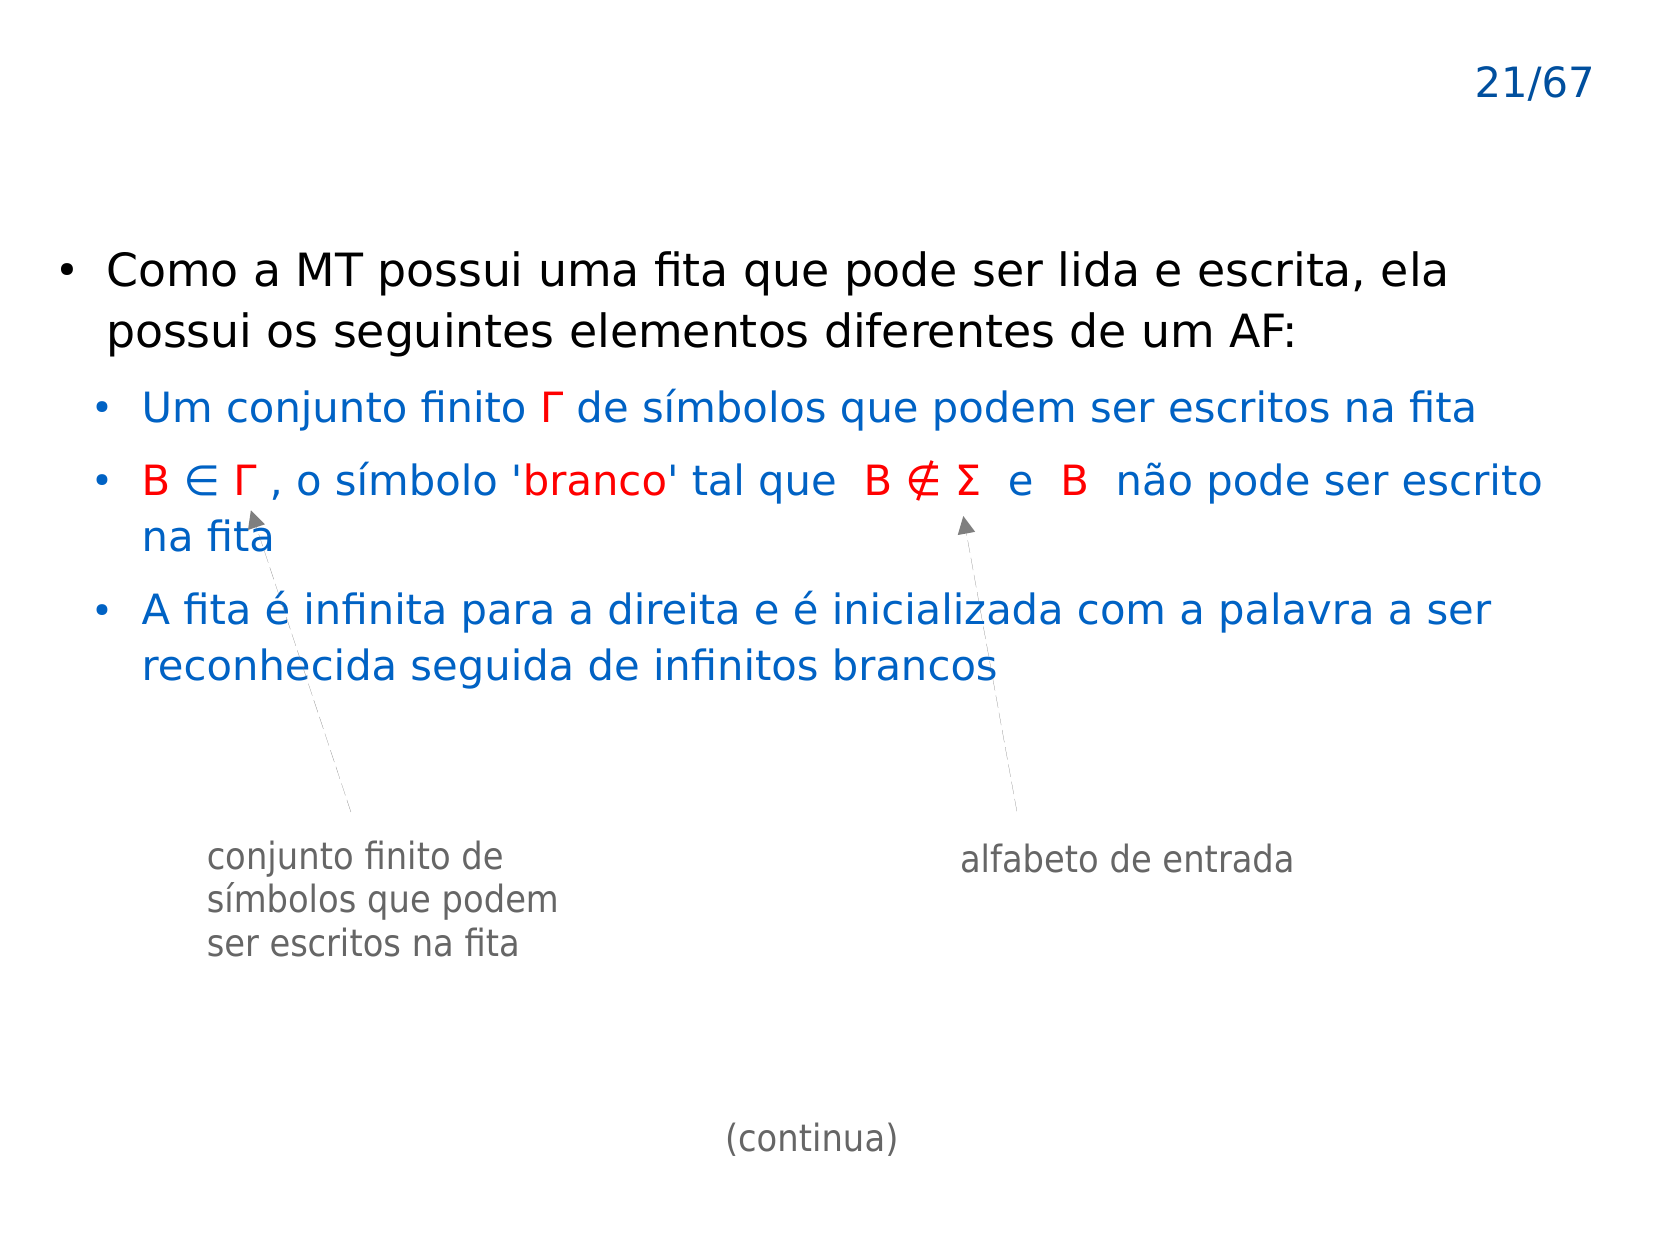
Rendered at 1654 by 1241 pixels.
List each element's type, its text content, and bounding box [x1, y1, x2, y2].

text_box alfabeto de entrada [945, 829, 1349, 895]
list Como a MT possui uma fita que pode ser lida e escrita, ela possui os seguintes elementos diferentes de um AF: Um conjunto finito Γ de símbolos que podem ser escritos na fita B ∈ Γ , o símbolo 'branco' tal que B ∉ Σ e B não pode ser escrito na fita A fita é infinita para a direita e é inicializada com a palavra a ser reconhecida seguida de infinitos brancos [59, 236, 1595, 1211]
text_box (continua) [710, 1109, 942, 1174]
text_box conjunto finito de símbolos que podem ser escritos na fita [192, 827, 625, 993]
